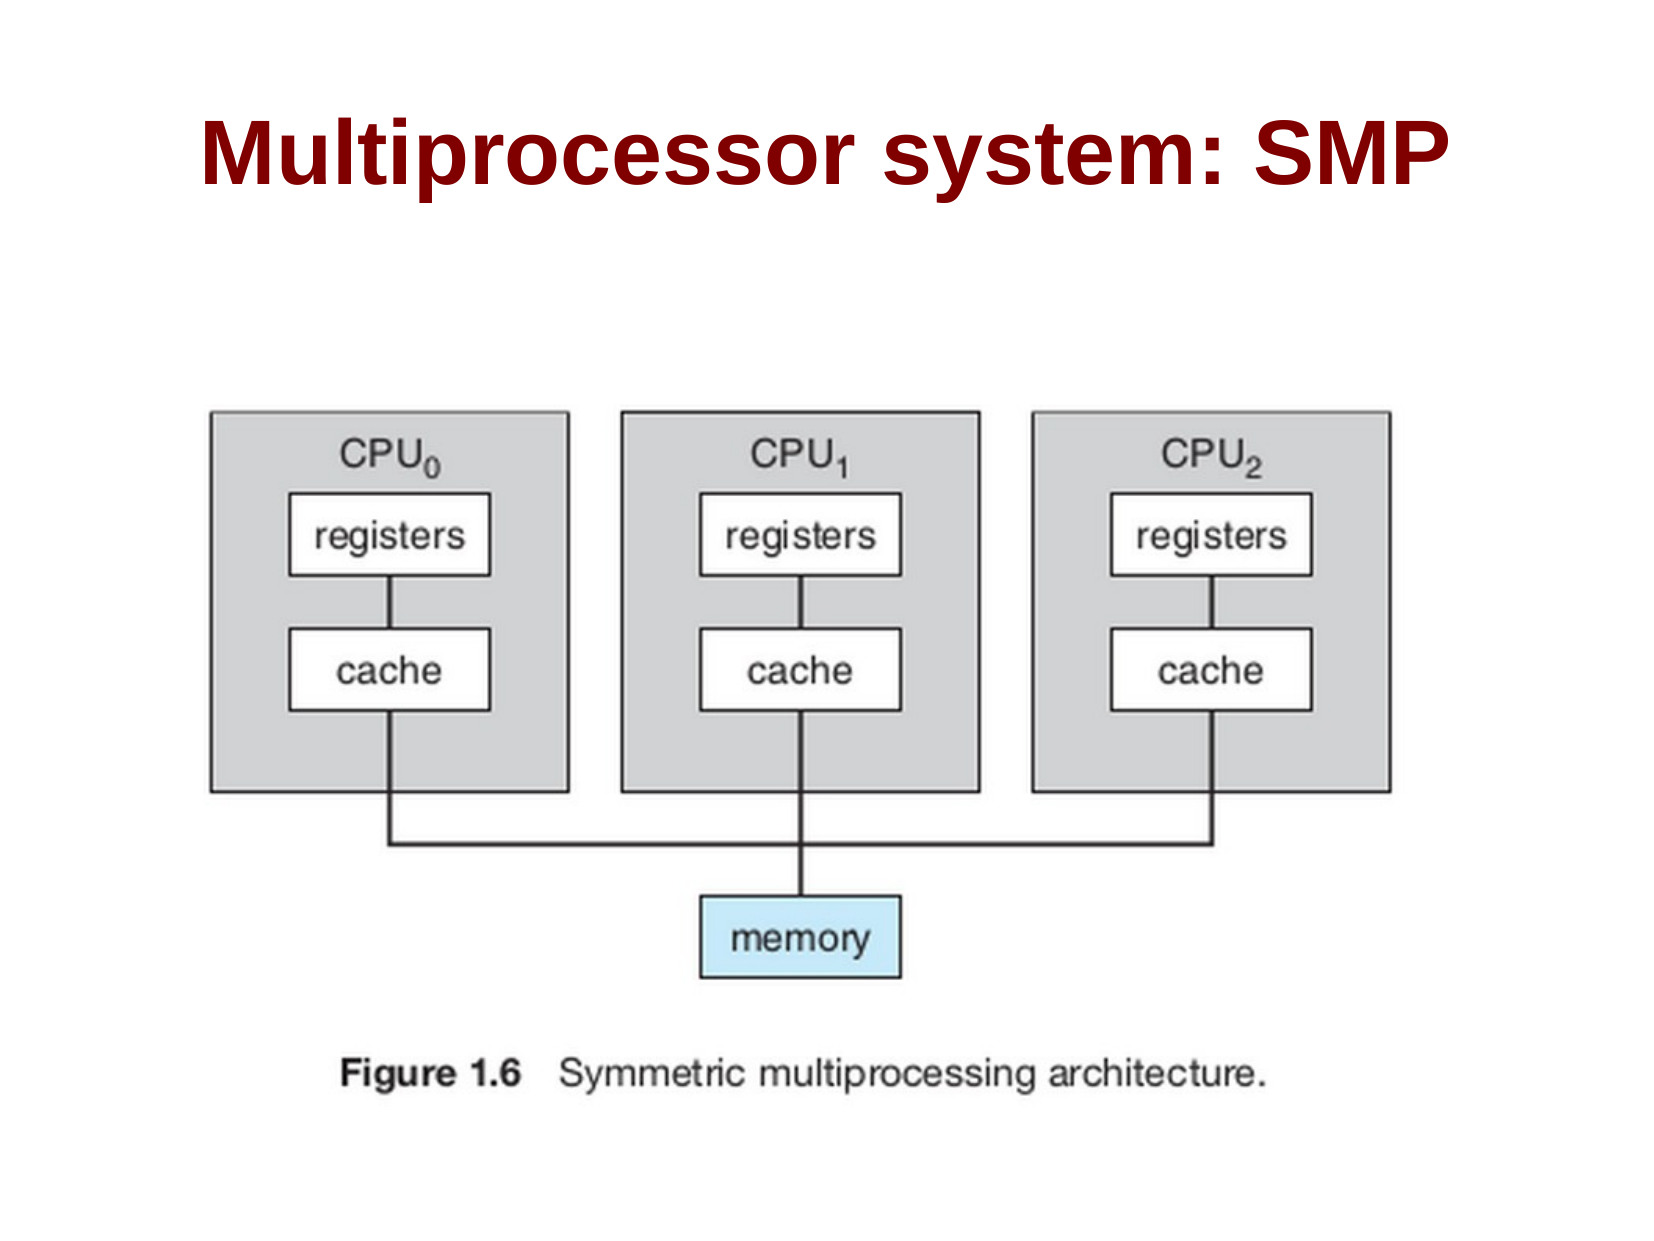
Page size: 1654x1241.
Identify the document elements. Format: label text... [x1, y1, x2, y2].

picture [129, 330, 1491, 1146]
title Multiprocessor system: SMP [82, 49, 1571, 257]
